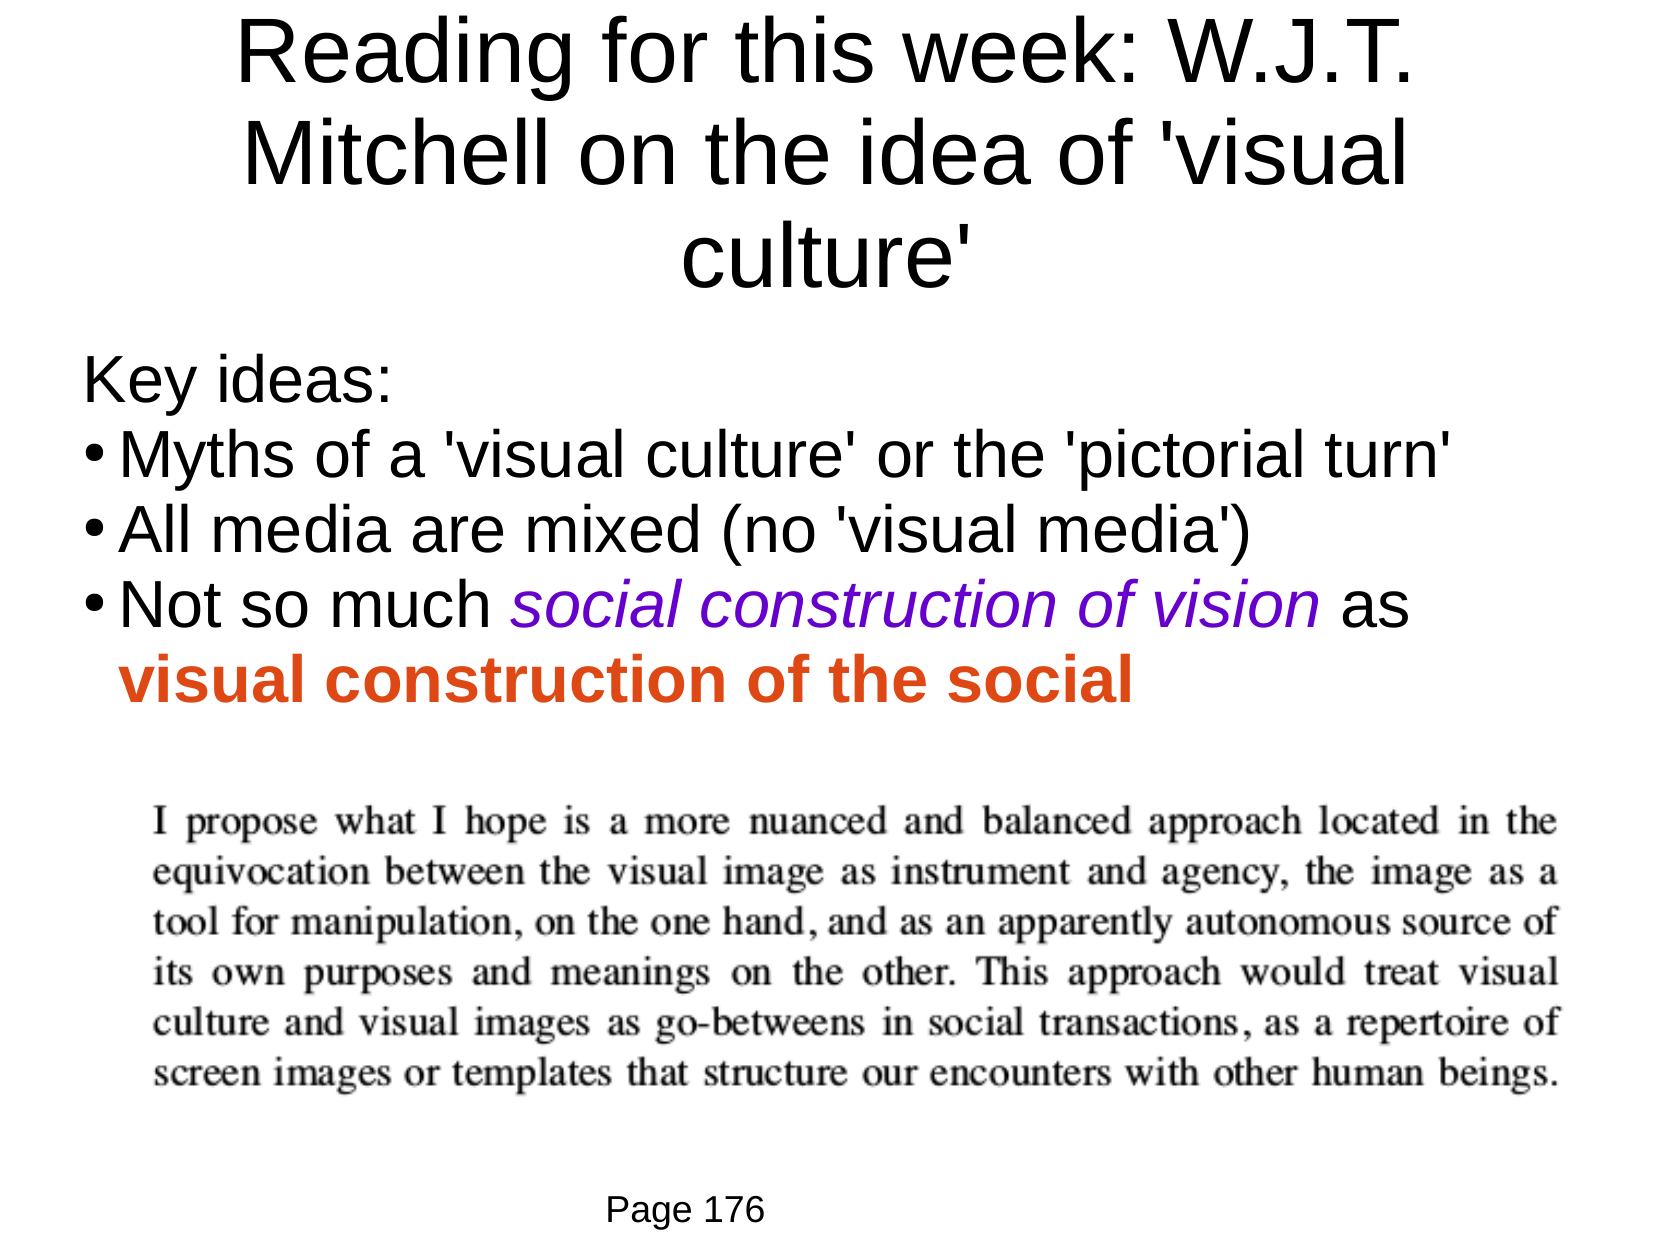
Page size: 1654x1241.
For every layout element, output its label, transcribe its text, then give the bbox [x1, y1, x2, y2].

title Reading for this week: W.J.T. Mitchell on the idea of 'visual culture' [82, 0, 1571, 49]
subtitle Key ideas: Myths of a 'visual culture' or the 'pictorial turn' All media are mixed (no 'visual media') Not so much social construction of vision as visual construction of the social [82, 49, 1571, 1010]
picture [0, 795, 1642, 1099]
text_box Page 176 [590, 1181, 910, 1241]
